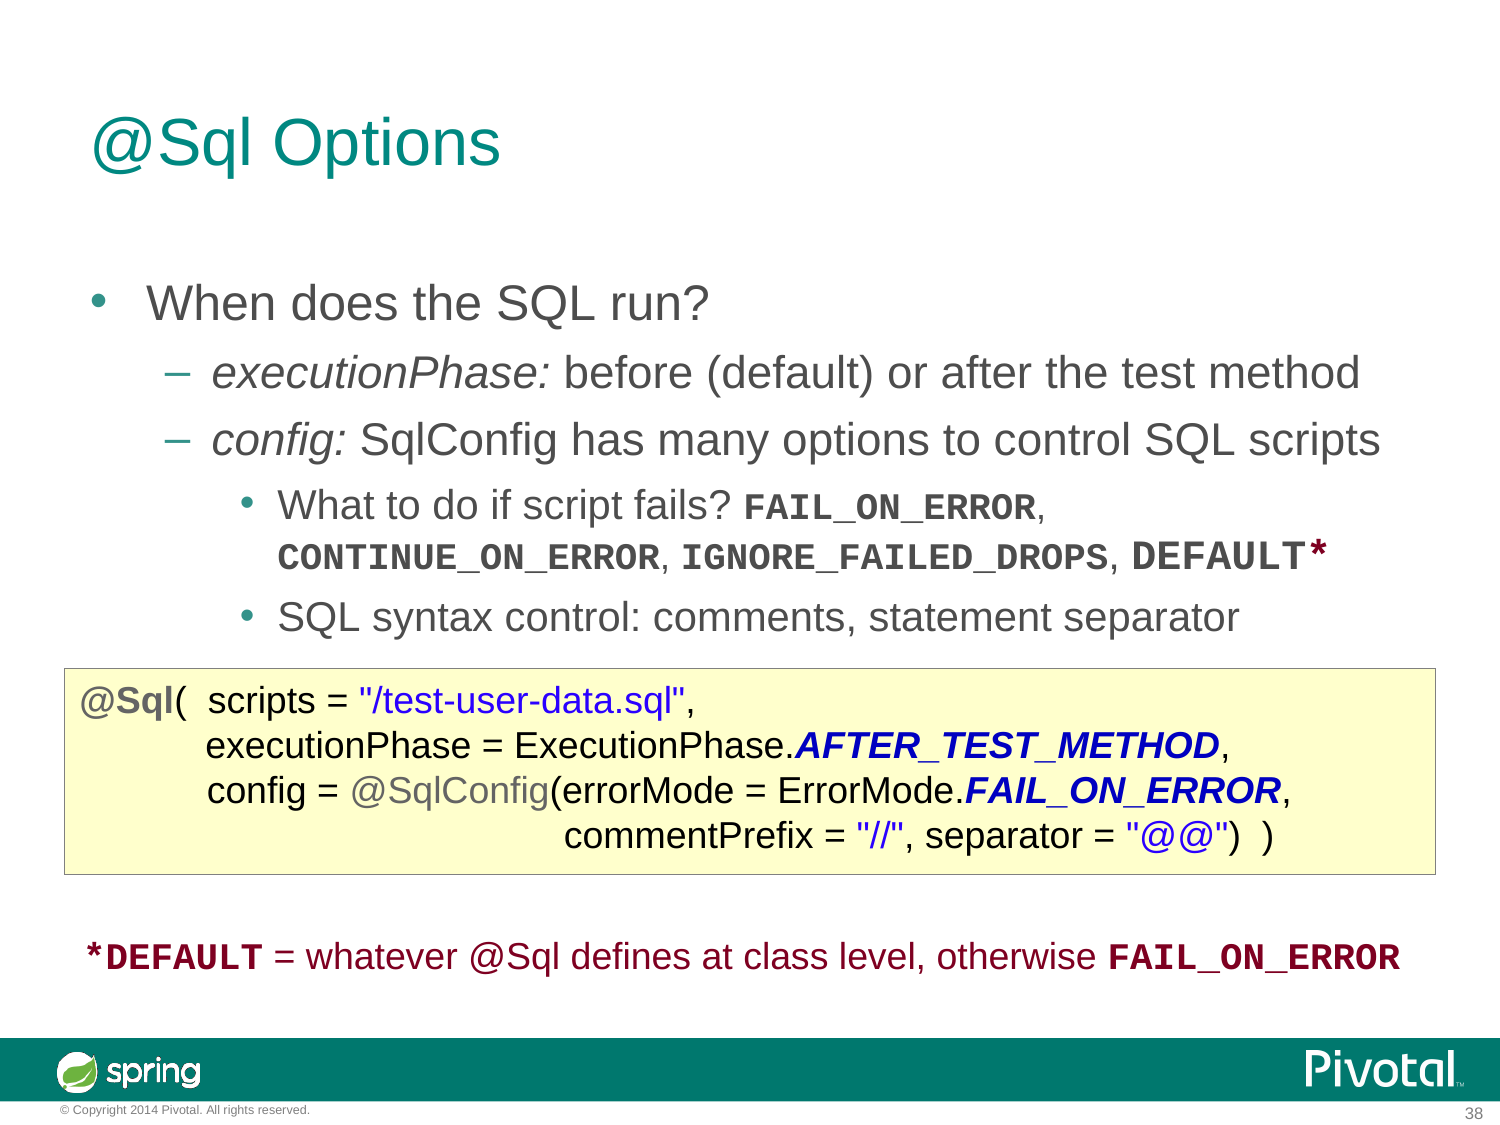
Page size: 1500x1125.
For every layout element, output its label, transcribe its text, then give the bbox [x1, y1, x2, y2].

text_box @Sql( scripts = "/test-user-data.sql", executionPhase = ExecutionPhase.AFTER_TEST_METHOD, config = @SqlConfig(errorMode = ErrorMode.FAIL_ON_ERROR, commentPrefix = "//", separator = "@@") ) [64, 668, 1436, 875]
picture [1306, 1050, 1464, 1087]
list When does the SQL run? executionPhase: before (default) or after the test method config: SqlConfig has many options to control SQL scripts What to do if script fails? FAIL_ON_ERROR, CONTINUE_ON_ERROR, IGNORE_FAILED_DROPS, DEFAULT* SQL syntax control: comments, statement separator [75, 262, 1426, 668]
text_box *DEFAULT = whatever @Sql defines at class level, otherwise FAIL_ON_ERROR [68, 923, 1432, 990]
picture [32, 1041, 210, 1103]
title @Sql Options [75, 45, 1426, 233]
